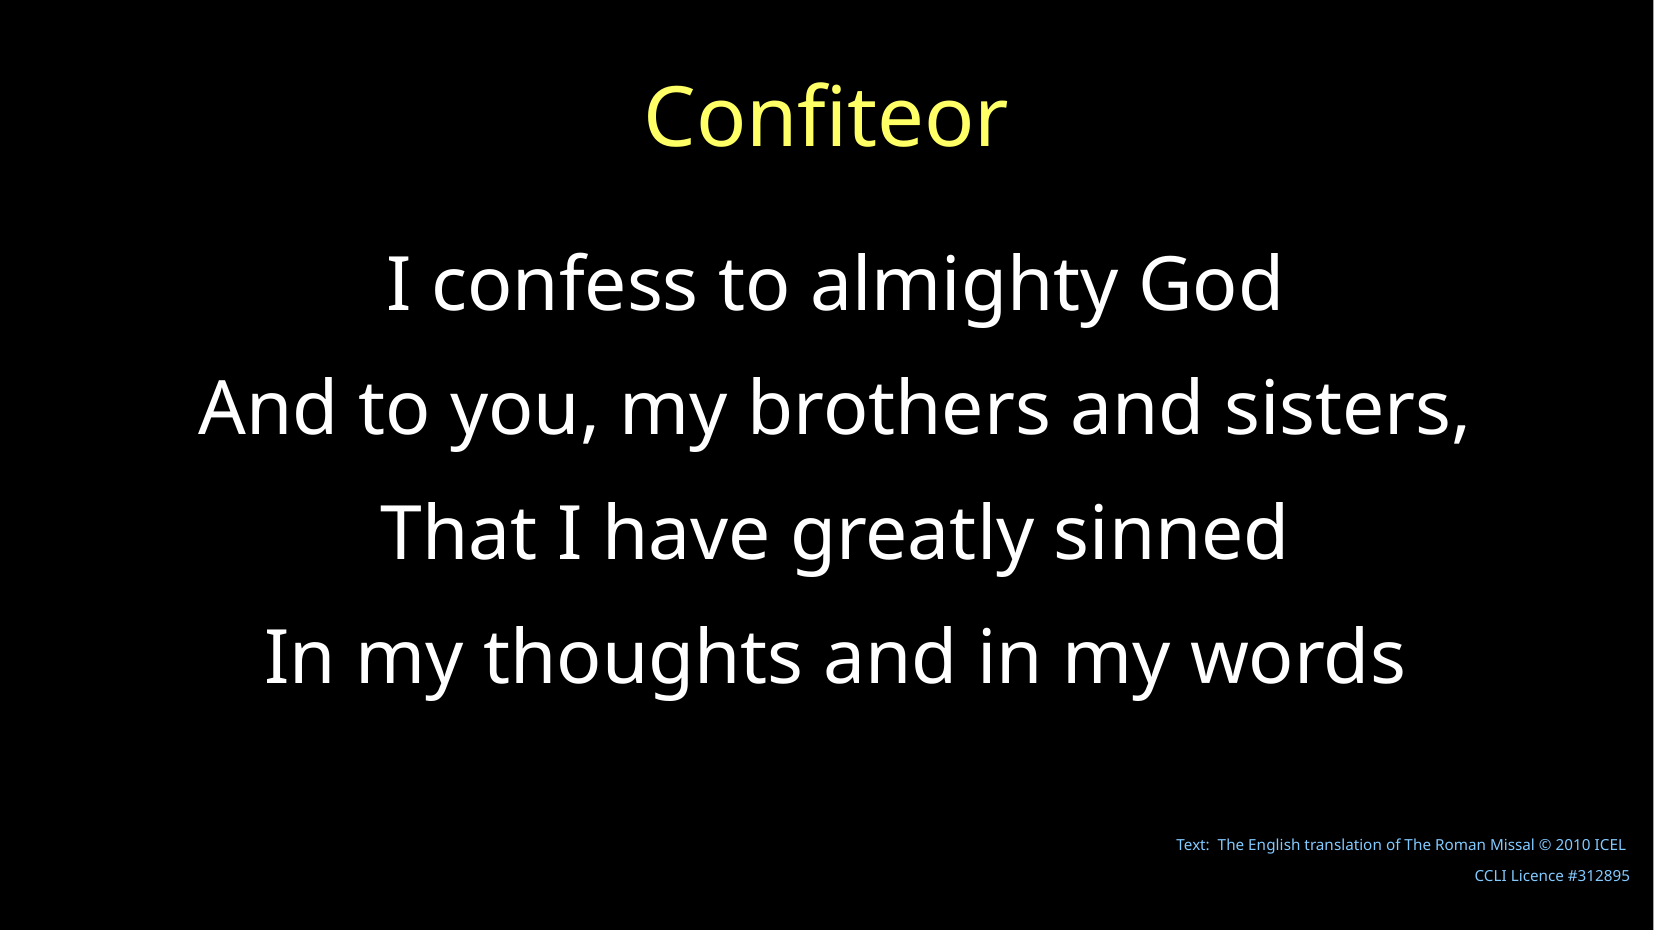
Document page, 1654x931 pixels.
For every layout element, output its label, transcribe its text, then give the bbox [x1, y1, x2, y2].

title Confiteor [0, 37, 1654, 193]
list I confess to almighty God And to you, my brothers and sisters, That I have greatly sinned In my thoughts and in my words [0, 230, 1654, 922]
text_box Text: The English translation of The Roman Missal © 2010 ICEL CCLI Licence #312895 [35, 803, 1630, 886]
